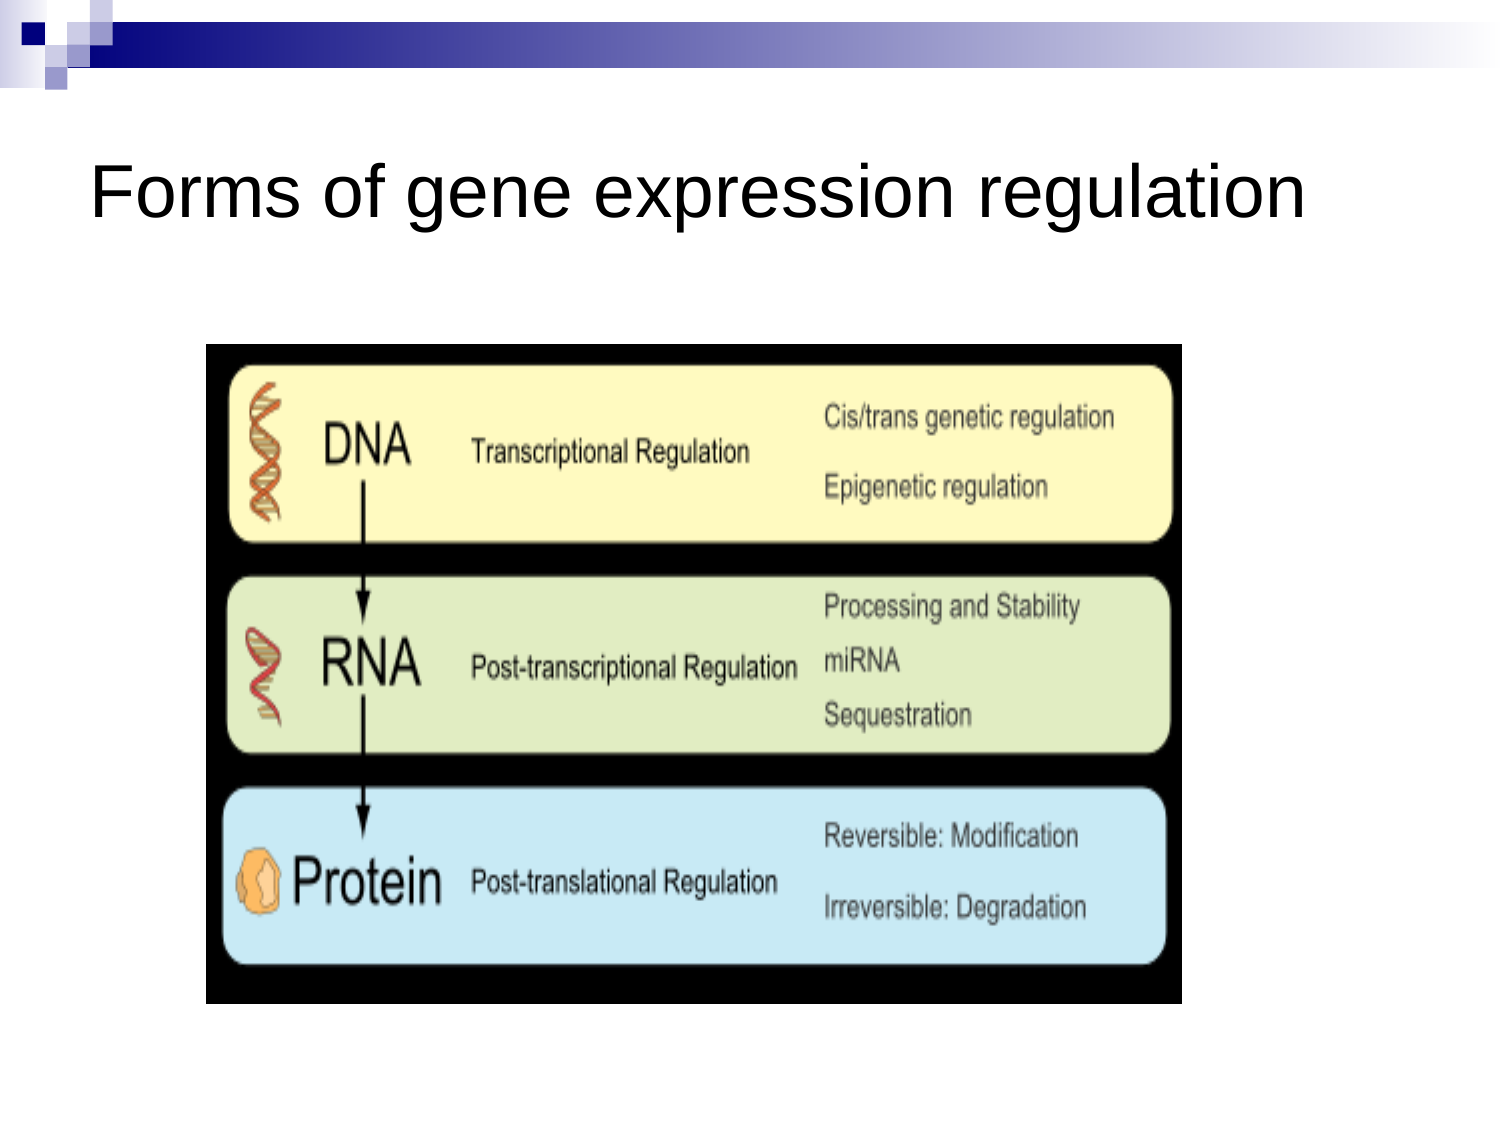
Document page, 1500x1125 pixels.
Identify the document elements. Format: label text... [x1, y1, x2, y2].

title Forms of gene expression regulation [75, 69, 1425, 306]
picture [206, 344, 1182, 1004]
